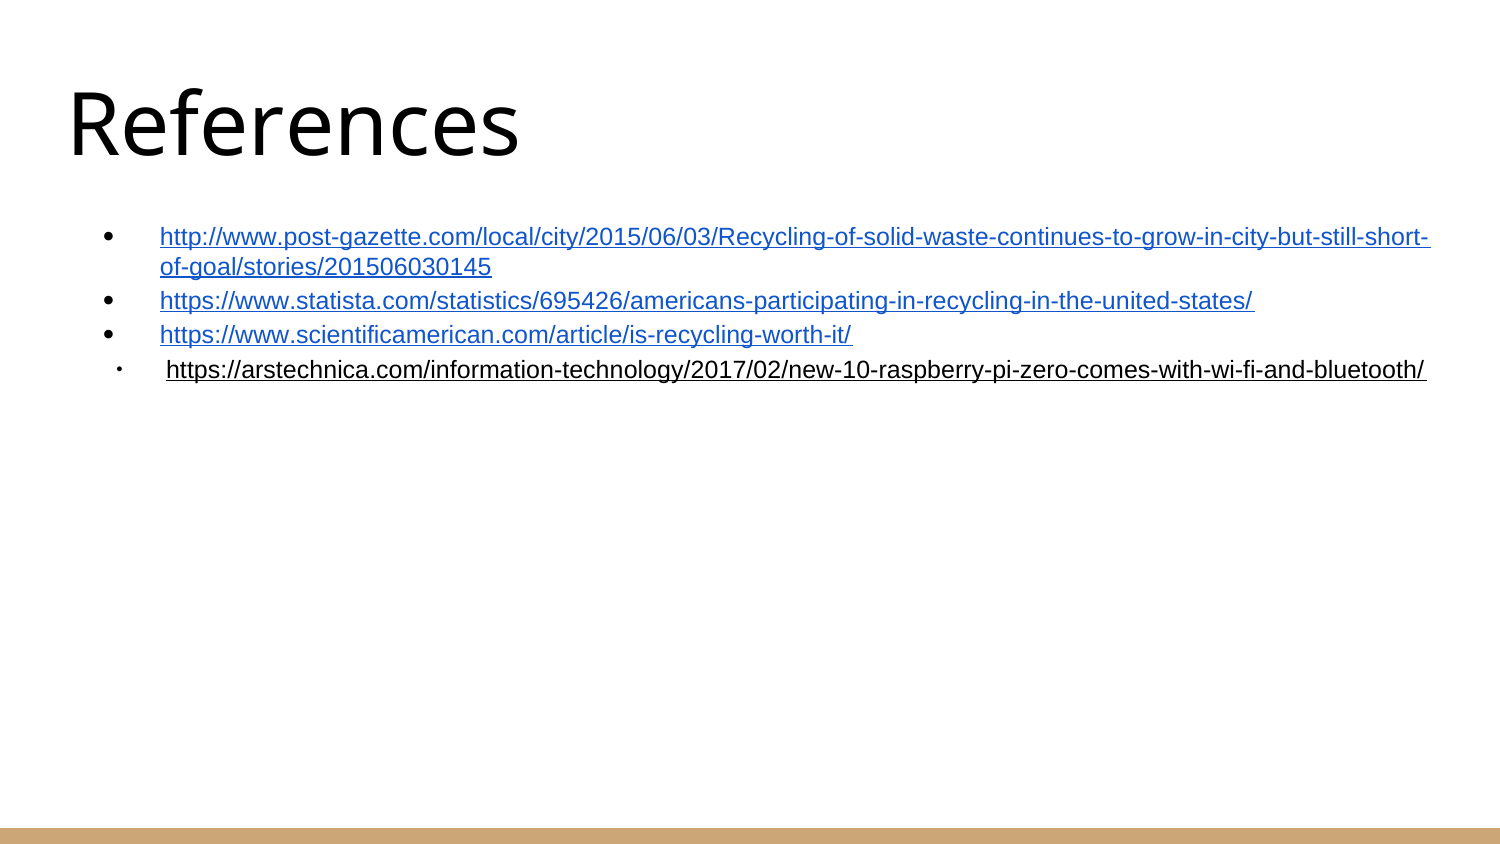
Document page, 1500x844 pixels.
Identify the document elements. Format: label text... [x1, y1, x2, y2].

title References [51, 51, 1449, 189]
list http://www.post-gazette.com/local/city/2015/06/03/Recycling-of-solid-waste-continues-to-grow-in-city-but-still-short-of-goal/stories/201506030145 https://www.statista.com/statistics/695426/americans-participating-in-recycling-in-the-united-states/ https://www.scientificamerican.com/article/is-recycling-worth-it/ https://arstechnica.com/information-technology/2017/02/new-10-raspberry-pi-zero-comes-with-wi-fi-and-bluetooth/ [51, 200, 1449, 752]
